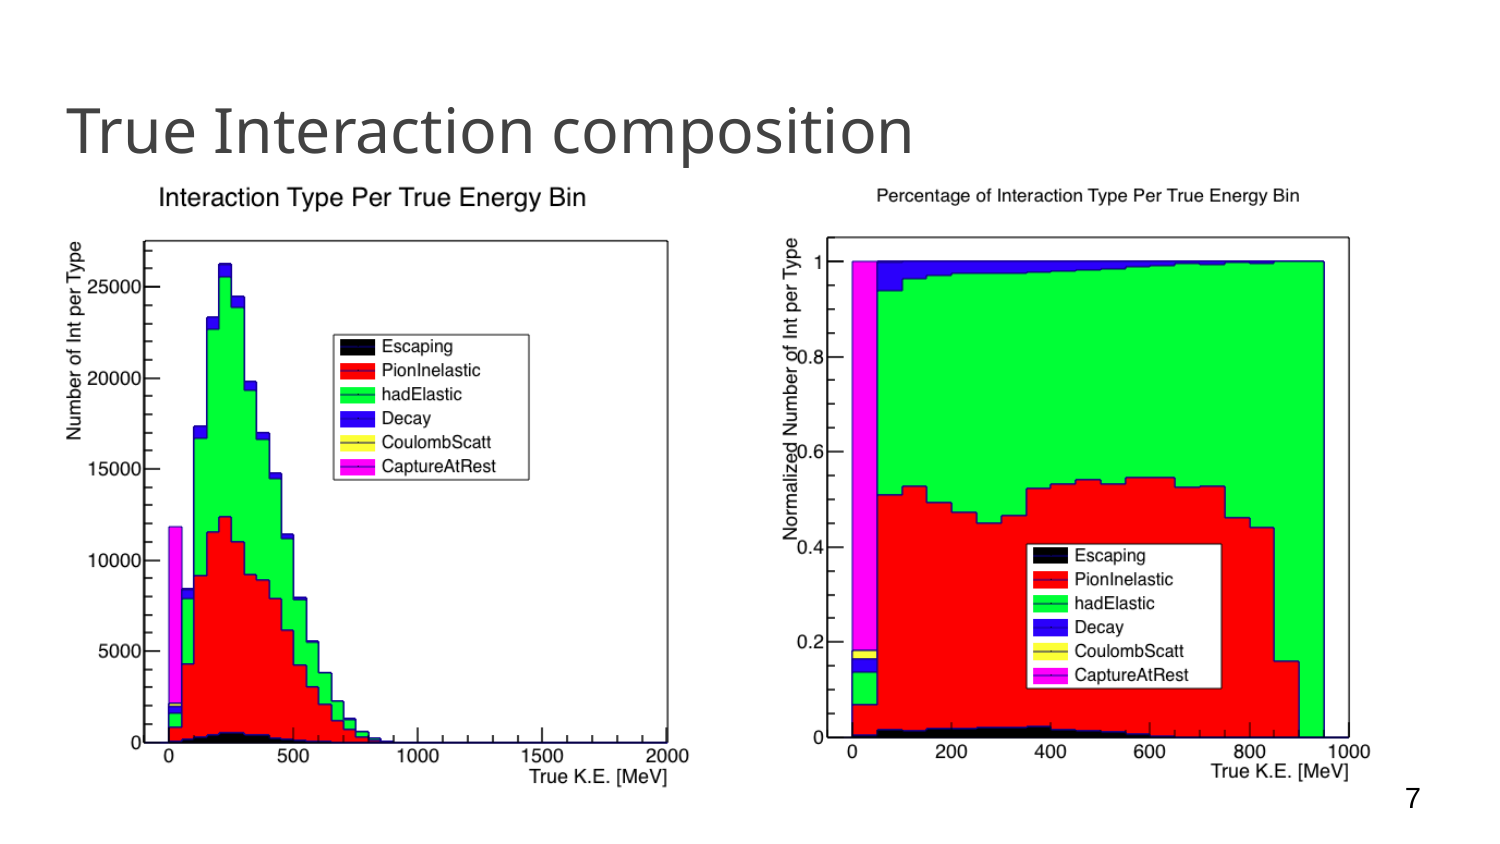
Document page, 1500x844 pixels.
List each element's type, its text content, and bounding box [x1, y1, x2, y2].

title True Interaction composition [51, 61, 1449, 182]
slide_number <number> [1389, 764, 1480, 830]
picture [774, 181, 1386, 794]
picture [62, 181, 697, 794]
